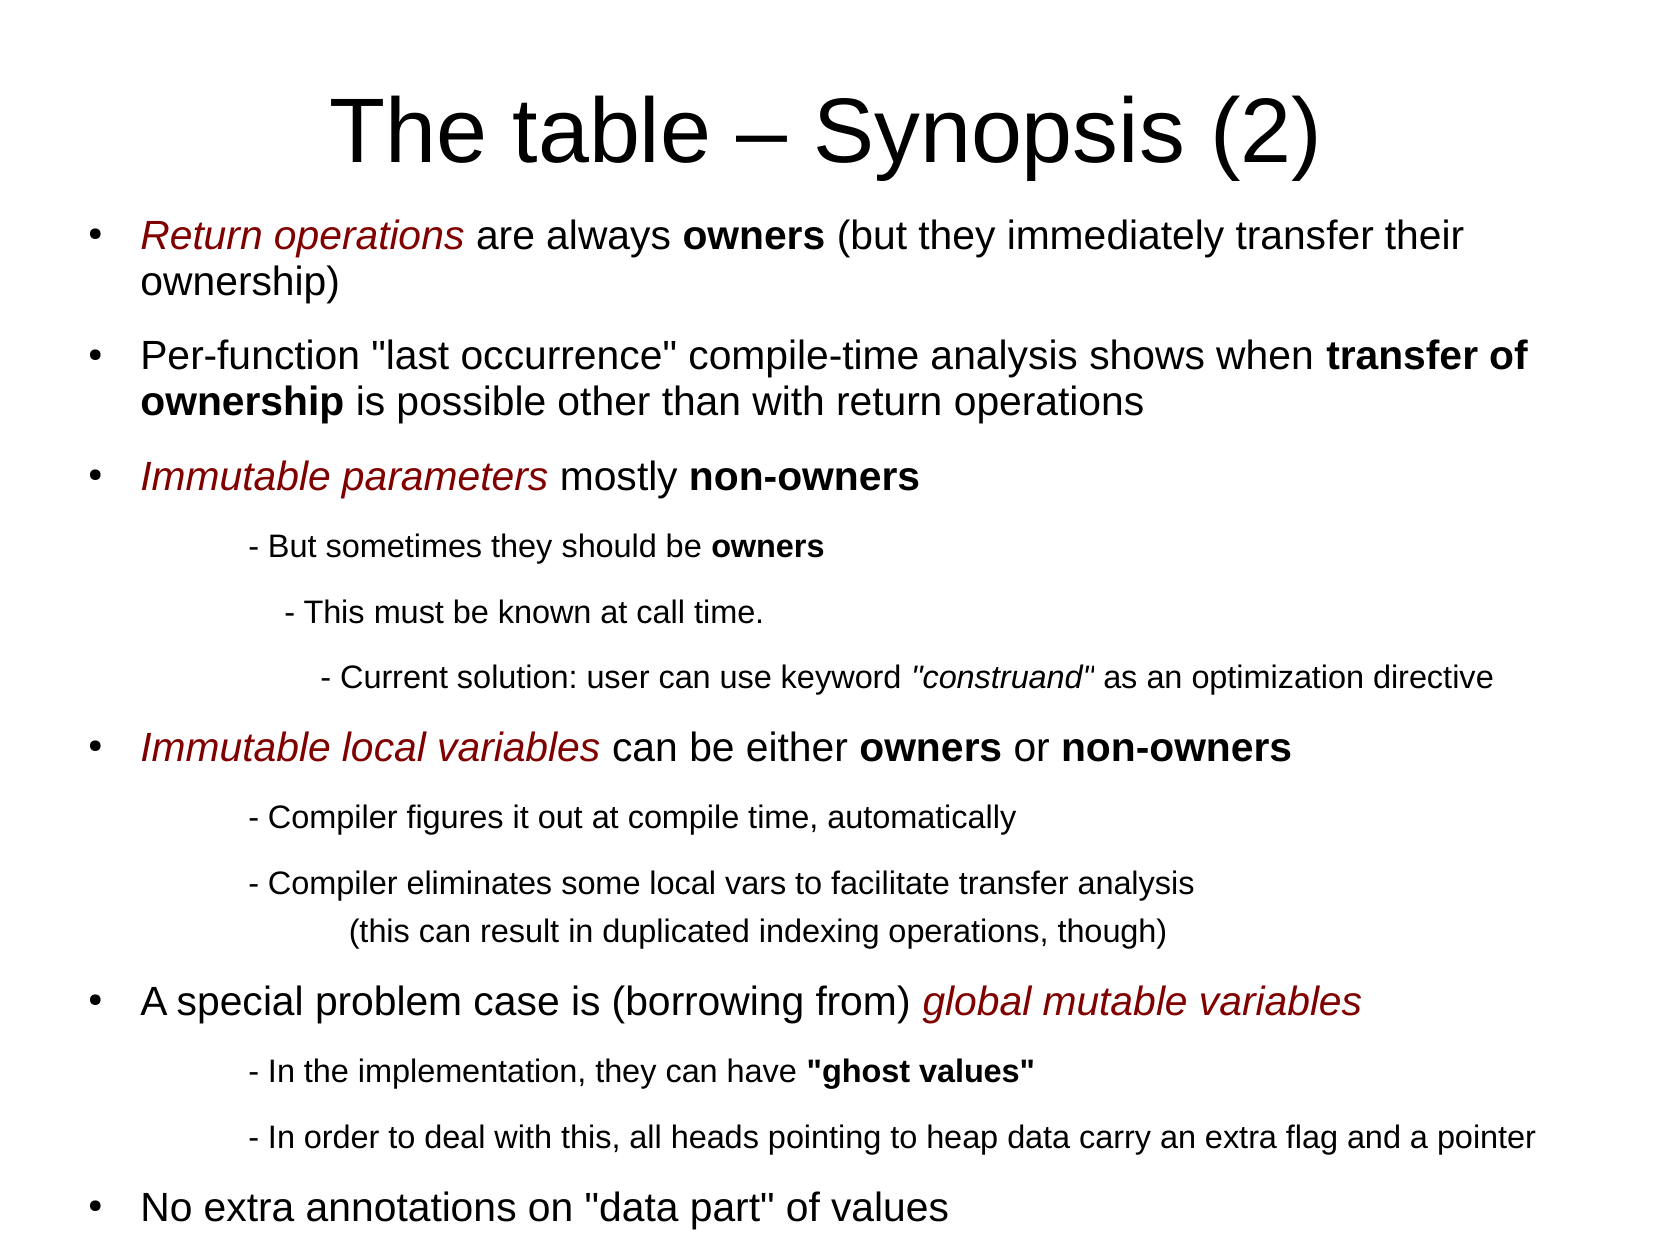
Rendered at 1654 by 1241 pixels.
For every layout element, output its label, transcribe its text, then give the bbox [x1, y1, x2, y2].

title The table – Synopsis (2) [82, 49, 1571, 213]
list Return operations are always owners (but they immediately transfer their ownership) Per-function "last occurrence" compile-time analysis shows when transfer of ownership is possible other than with return operations Immutable parameters mostly non-owners - But sometimes they should be owners - This must be known at call time. - Current solution: user can use keyword "construand" as an optimization directive Immutable local variables can be either owners or non-owners - Compiler figures it out at compile time, automatically - Compiler eliminates some local vars to facilitate transfer analysis (this can result in duplicated indexing operations, though) A special problem case is (borrowing from) global mutable variables - In the implementation, they can have "ghost values" - In order to deal with this, all heads pointing to heap data carry an extra flag and a pointer No extra annotations on "data part" of values [70, 212, 1559, 1241]
